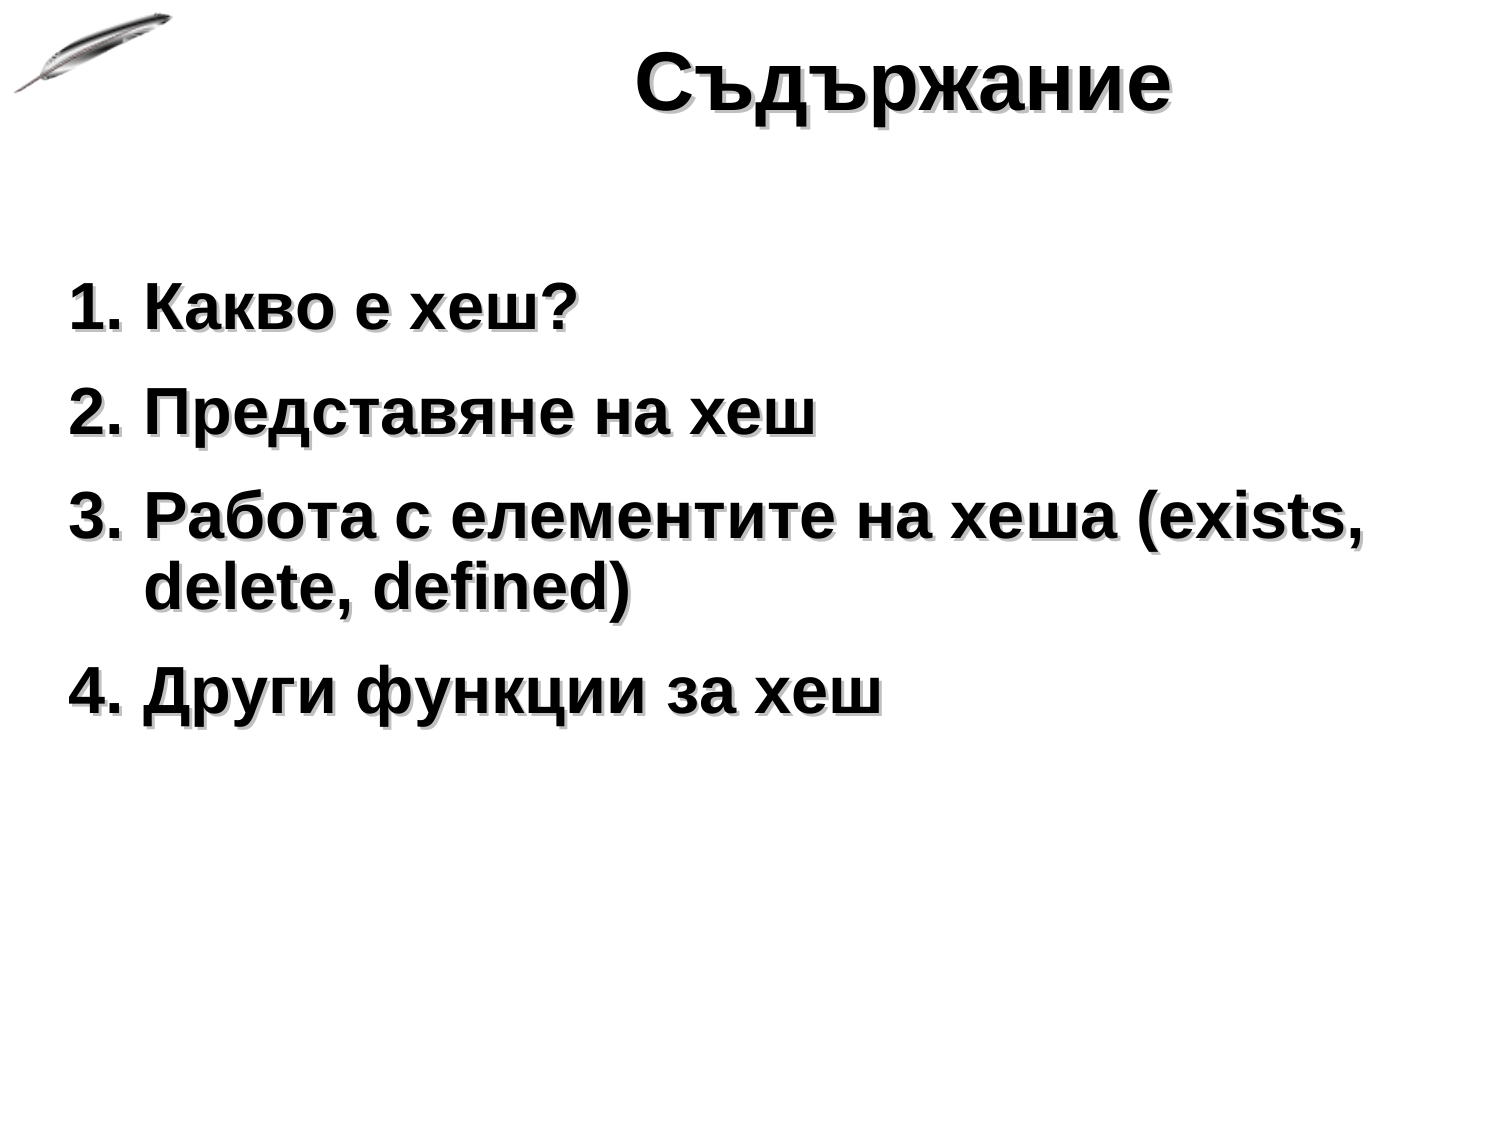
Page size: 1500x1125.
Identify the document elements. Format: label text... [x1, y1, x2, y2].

list Какво е хеш? Представяне на хеш Работа с елементите на хеша (exists, delete, defined) Други функции за хеш [53, 265, 1447, 1083]
title Съдържание [620, 11, 1459, 161]
picture [10, 11, 178, 95]
